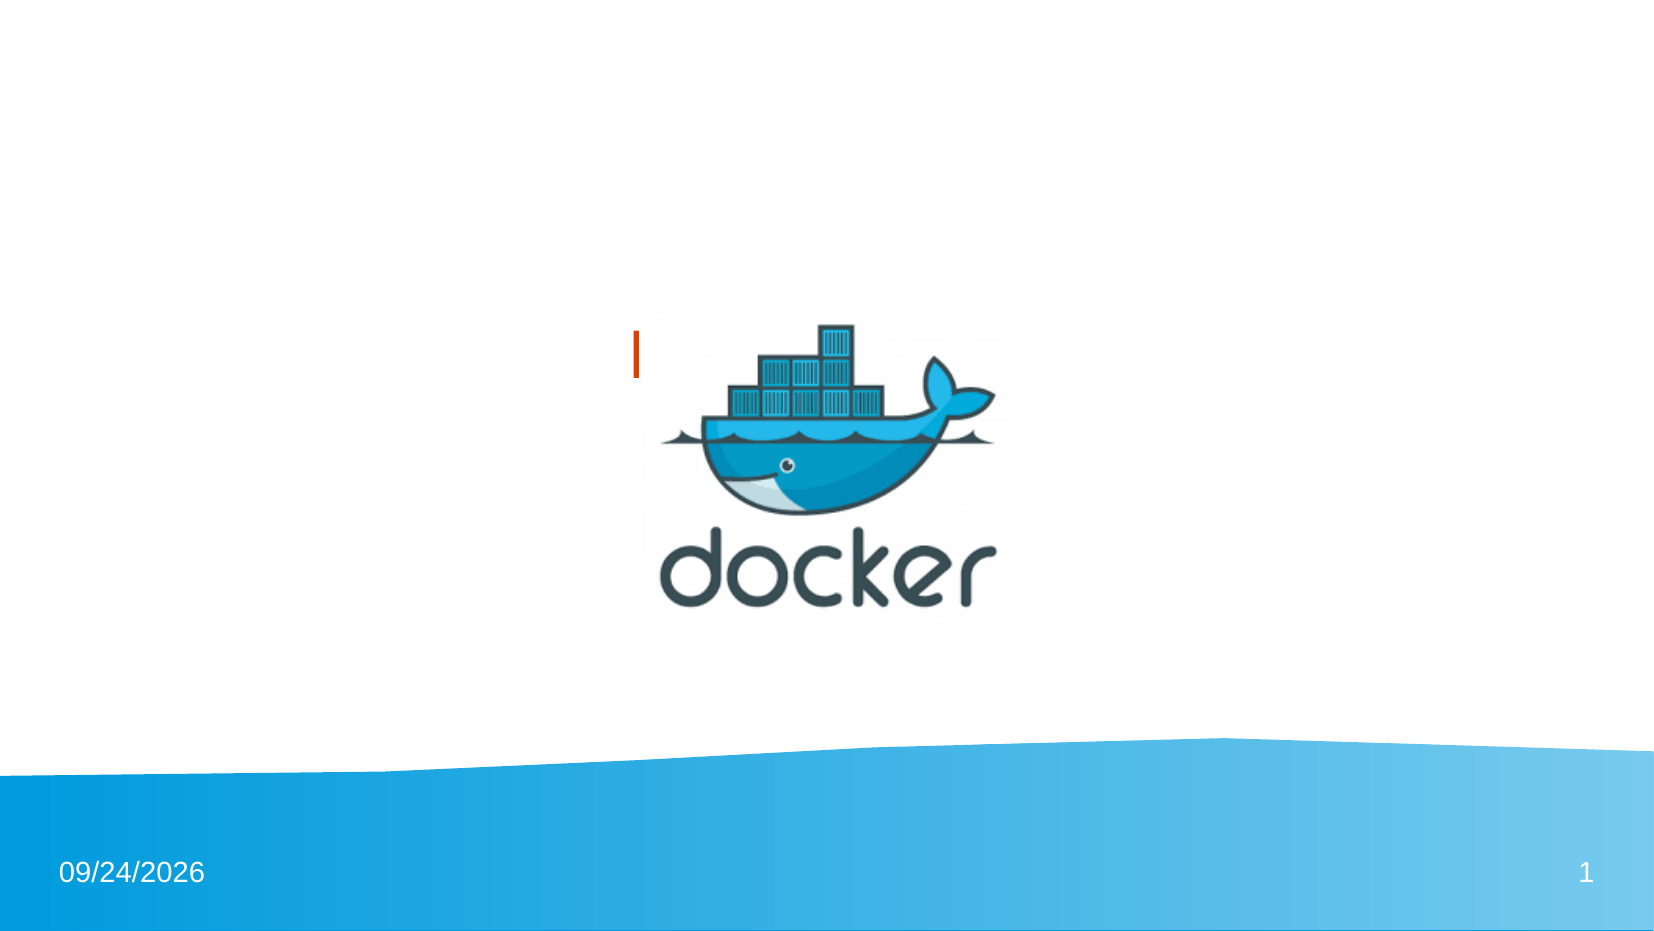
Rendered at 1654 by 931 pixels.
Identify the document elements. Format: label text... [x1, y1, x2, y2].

picture [639, 309, 1026, 629]
title Docker [0, 265, 1477, 443]
